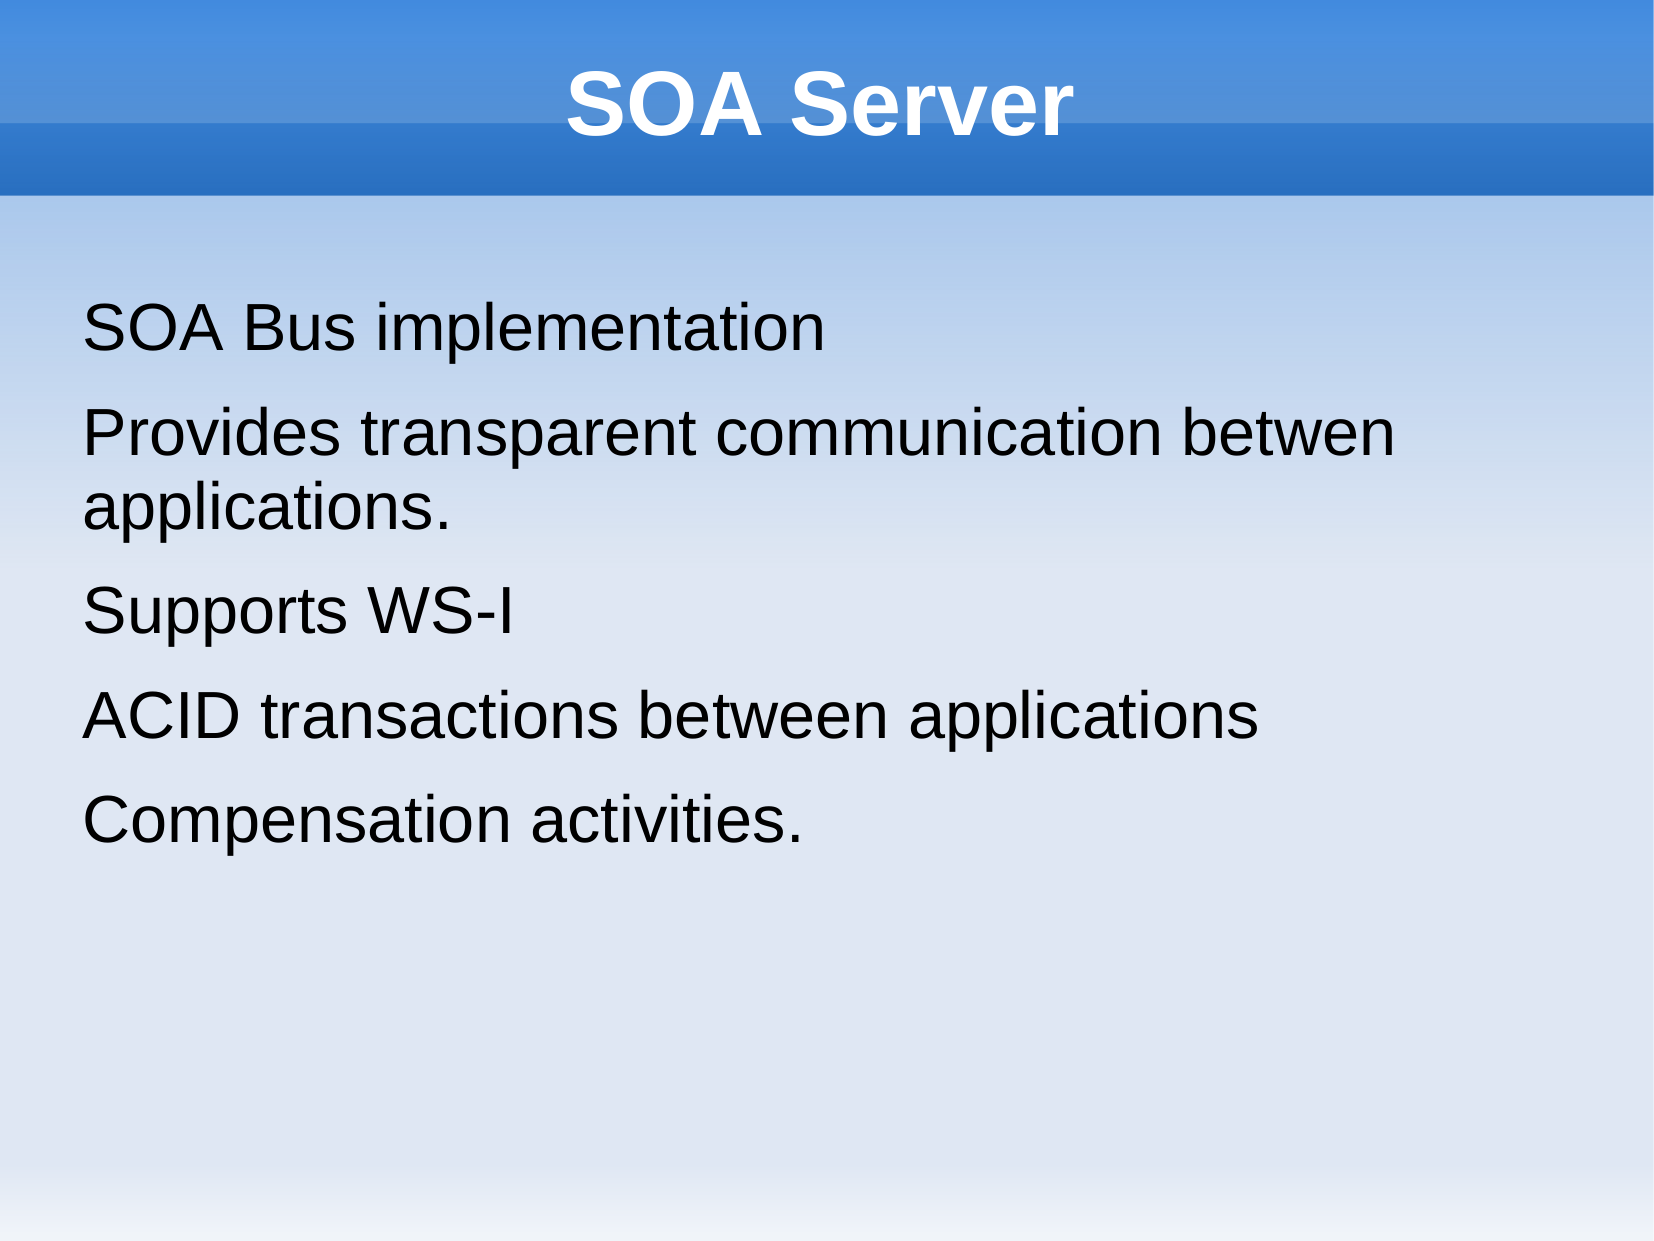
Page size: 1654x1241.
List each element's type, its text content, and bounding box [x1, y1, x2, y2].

title SOA Server [76, 0, 1565, 208]
list SOA Bus implementation Provides transparent communication betwen applications. Supports WS-I ACID transactions between applications Compensation activities. [82, 290, 1571, 1109]
picture [0, 0, 1654, 1241]
